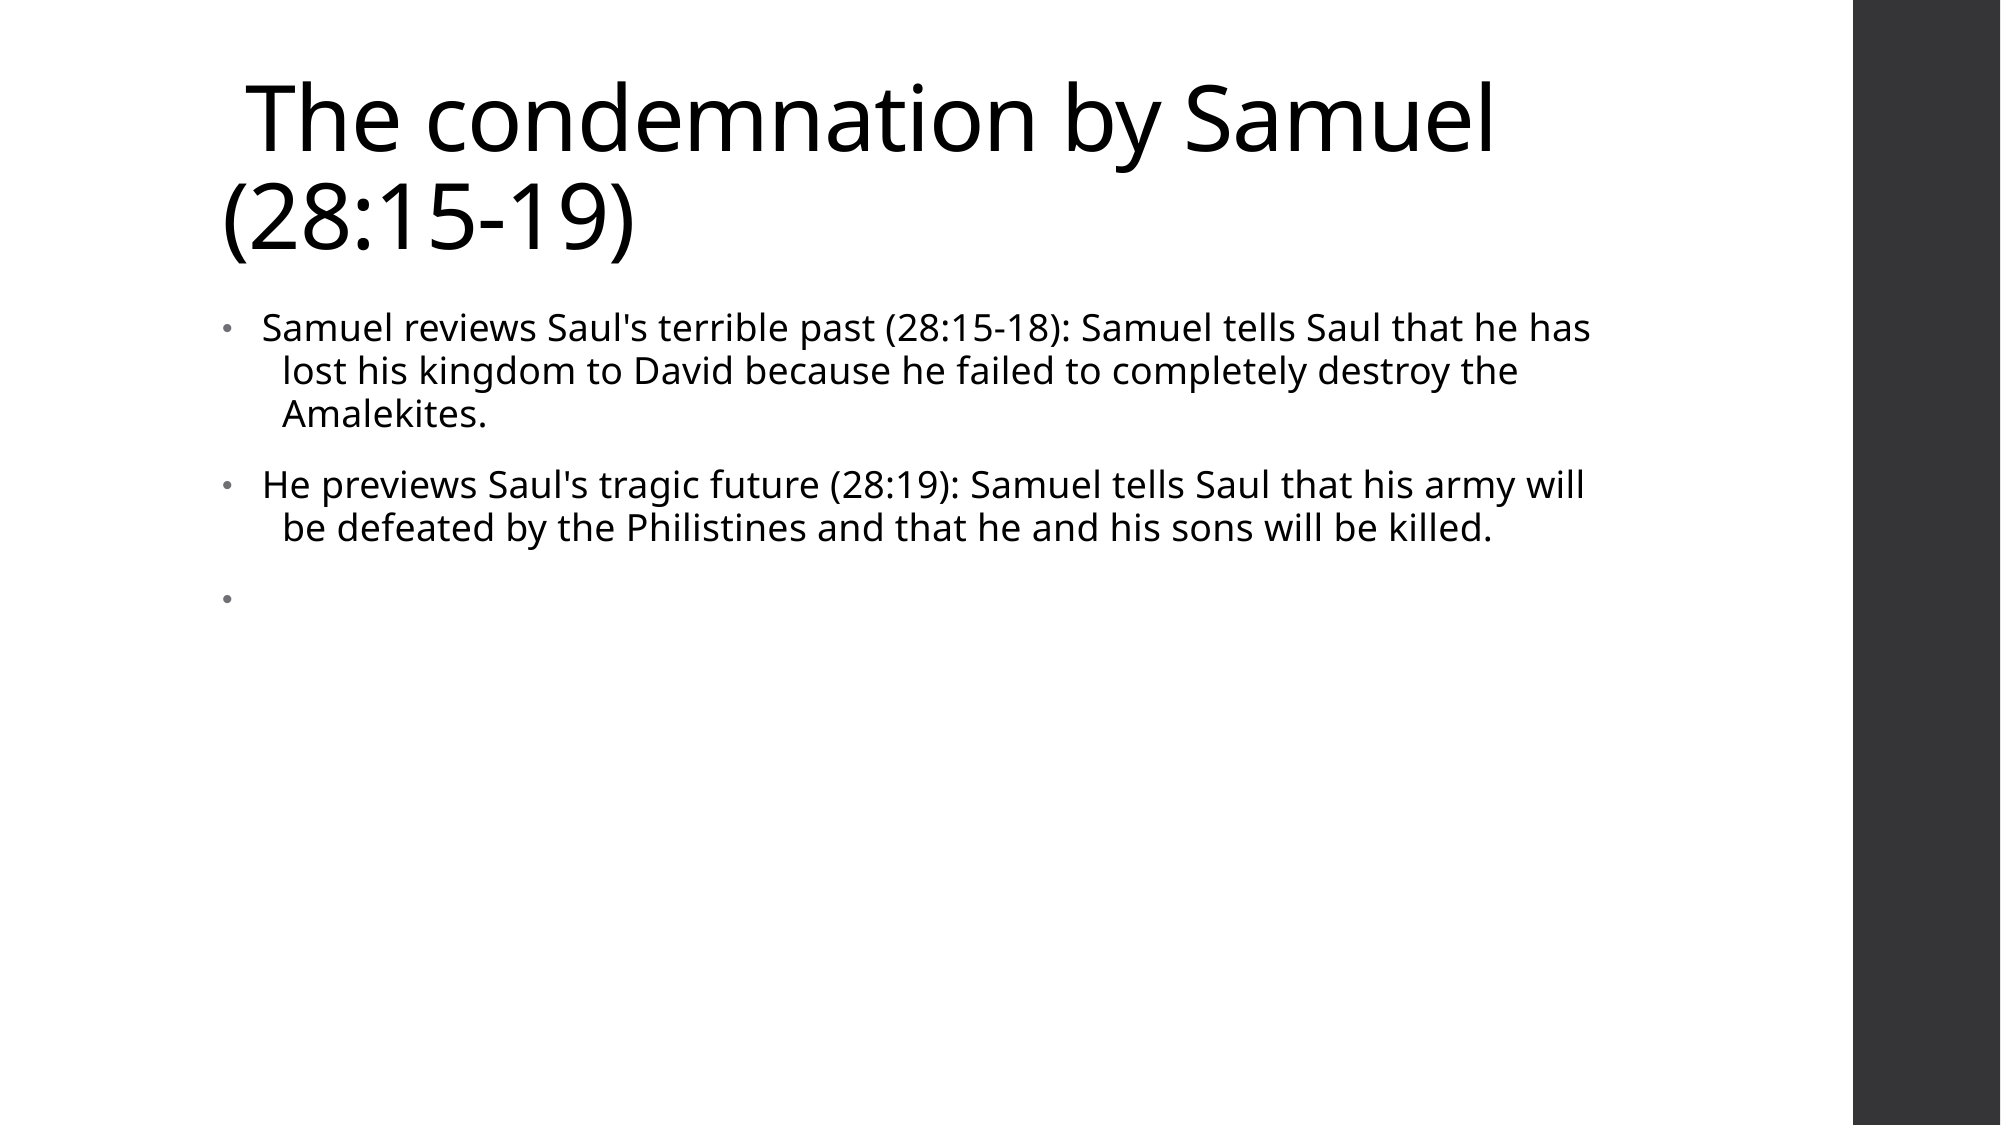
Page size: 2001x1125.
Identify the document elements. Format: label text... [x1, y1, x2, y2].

title The condemnation by Samuel (28:15-19) [206, 60, 1797, 278]
list Samuel reviews Saul's terrible past (28:15-18): Samuel tells Saul that he has lost his kingdom to David because he failed to completely destroy the Amalekites. He previews Saul's tragic future (28:19): Samuel tells Saul that his army will be defeated by the Philistines and that he and his sons will be killed. [206, 299, 1617, 1014]
